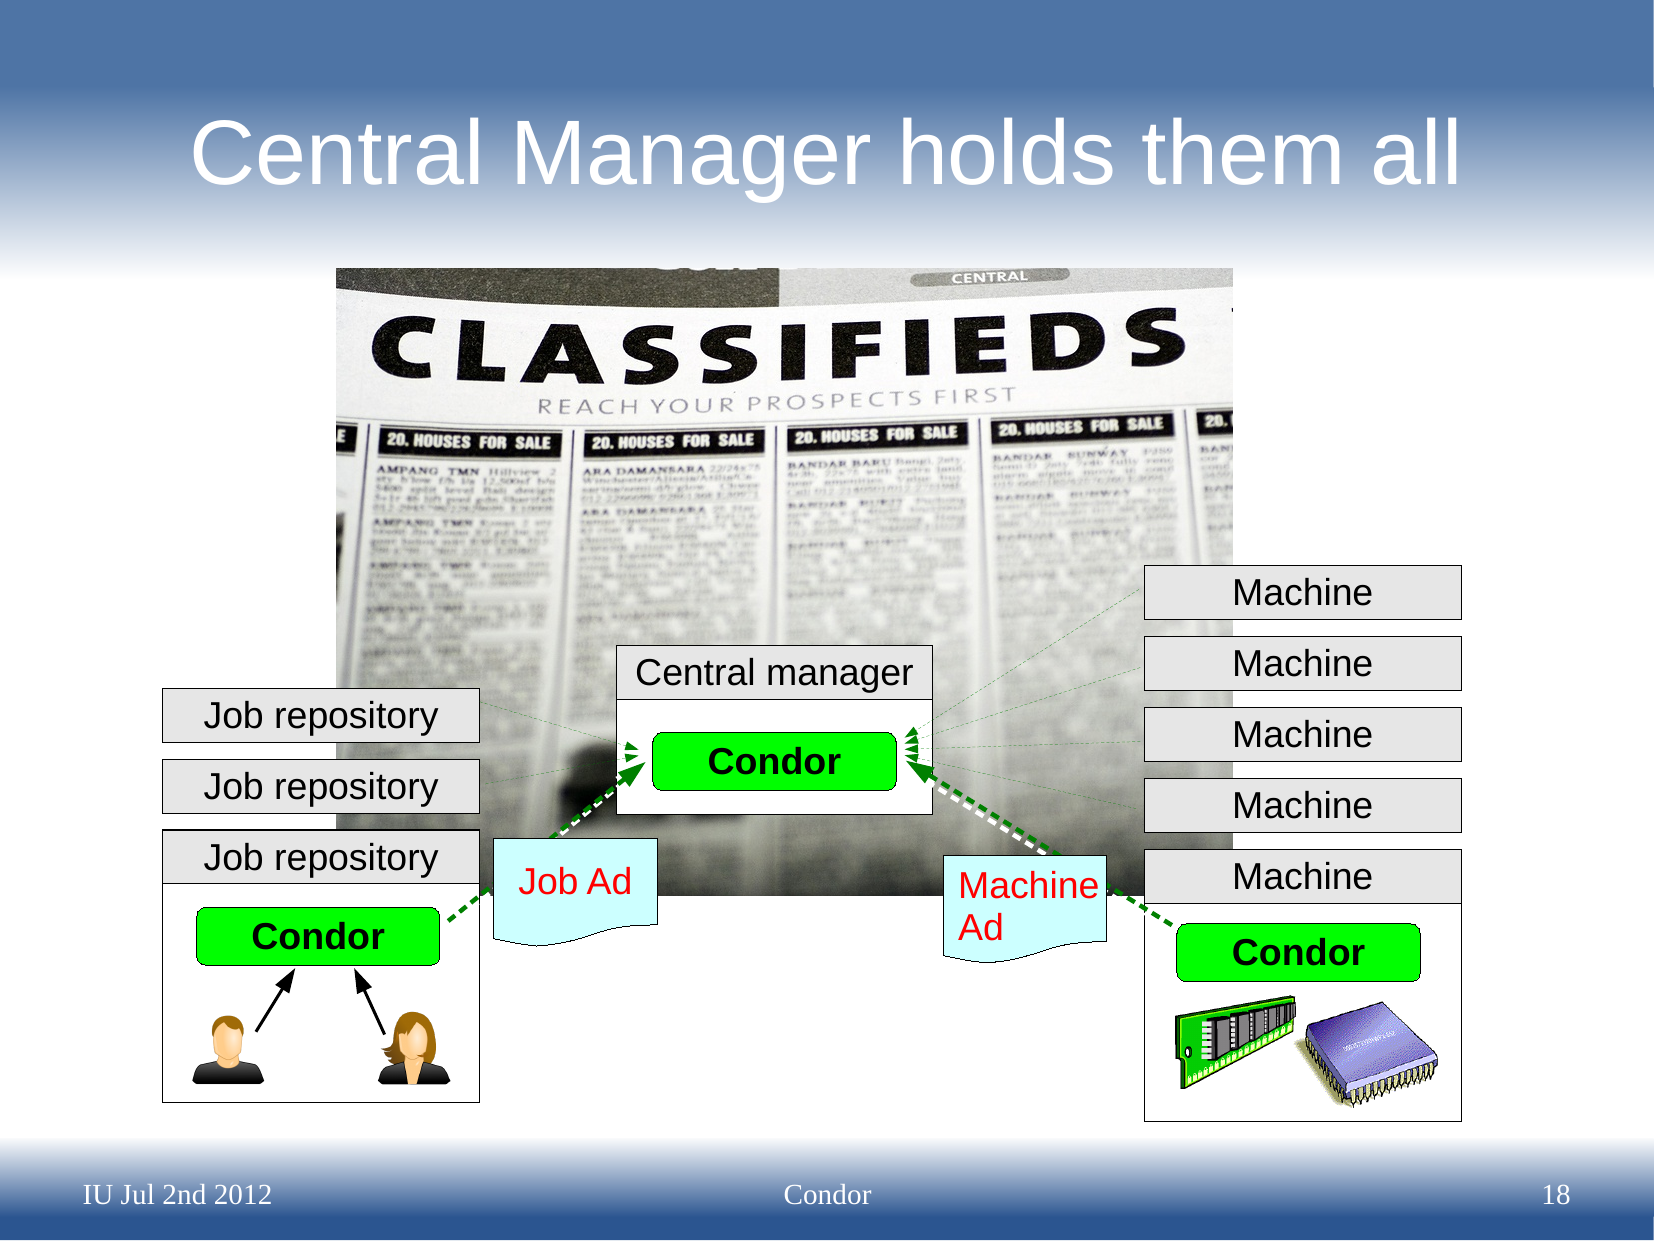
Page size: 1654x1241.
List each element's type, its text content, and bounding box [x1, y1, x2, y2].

title Central Manager holds them all [82, 49, 1571, 257]
text_box Machine [1144, 565, 1462, 620]
picture [1175, 995, 1441, 1112]
text_box [162, 268, 1233, 1103]
text_box Machine Ad [943, 855, 1107, 963]
text_box Condor [652, 732, 897, 791]
picture [190, 1010, 266, 1086]
picture [376, 1010, 452, 1086]
text_box Machine [1144, 849, 1462, 904]
text_box Machine [1144, 707, 1462, 762]
text_box Machine [1144, 636, 1462, 691]
text_box Condor [1176, 923, 1421, 982]
text_box Job repository [162, 759, 480, 814]
text_box Machine [1144, 778, 1462, 833]
text_box Job repository [162, 688, 480, 743]
text_box Condor [196, 907, 440, 966]
text_box Job Ad [493, 838, 658, 947]
text_box Job repository [162, 830, 480, 884]
text_box Central manager [616, 645, 933, 700]
